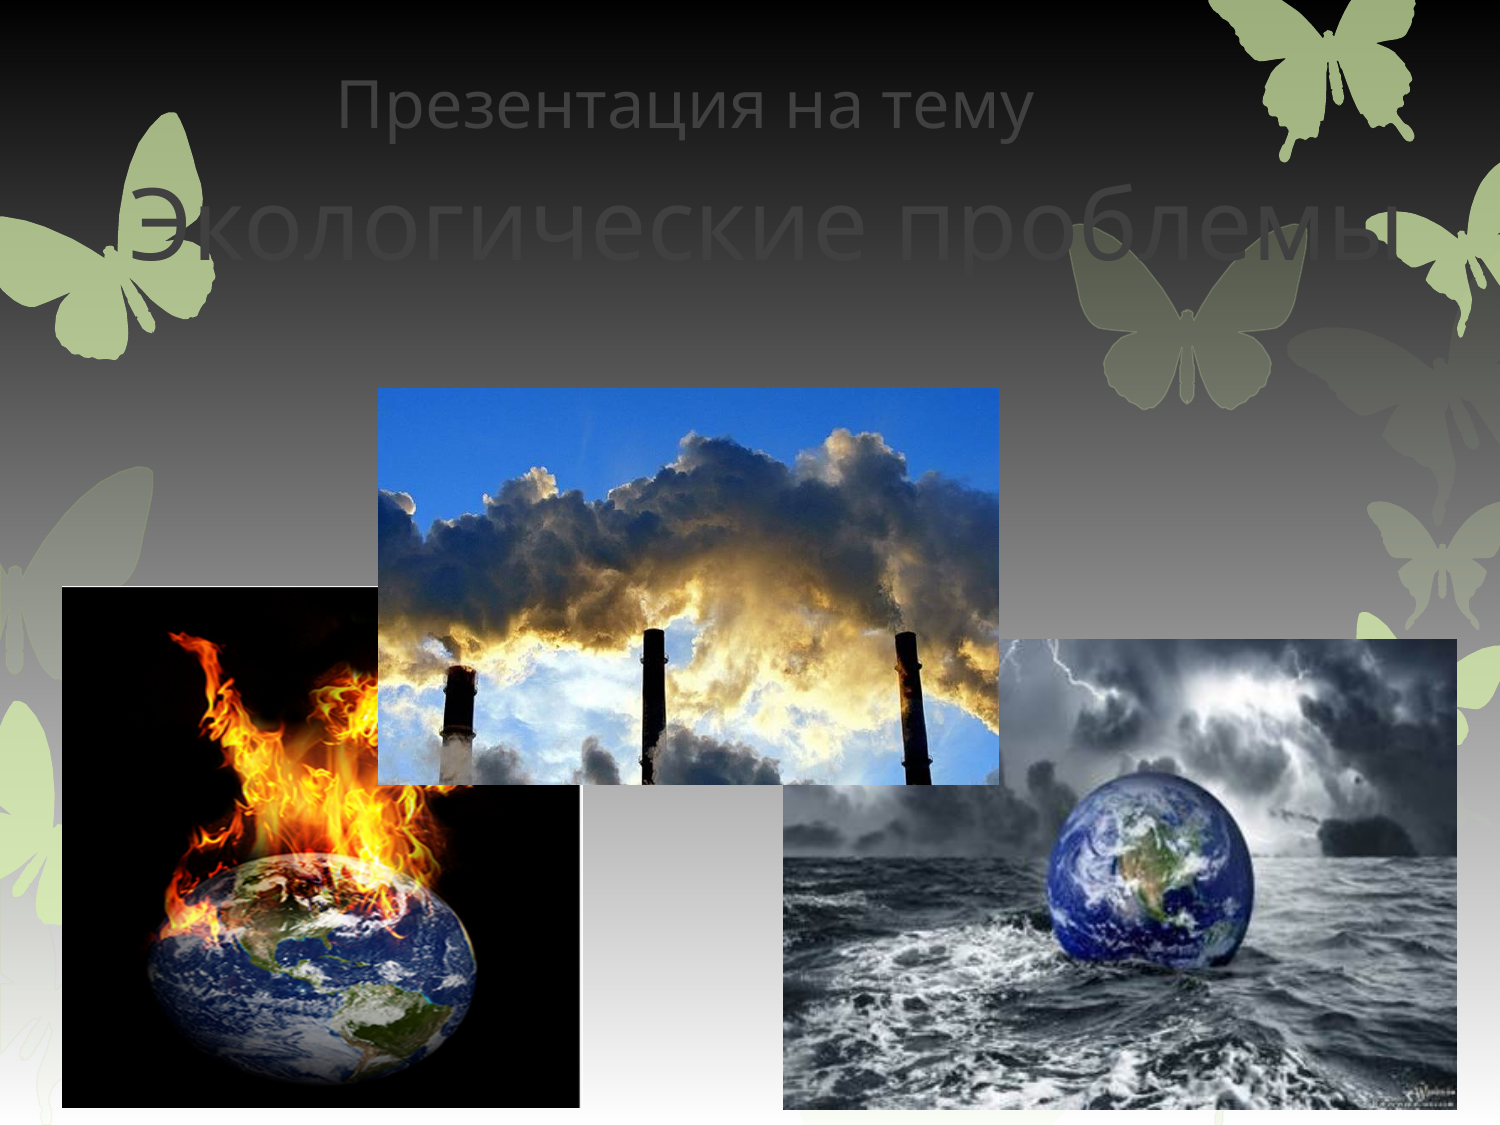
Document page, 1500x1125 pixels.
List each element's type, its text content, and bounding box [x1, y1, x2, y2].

picture [62, 388, 1457, 1110]
subtitle Экологические проблемы [70, 153, 1465, 407]
title Презентация на тему [165, 54, 1334, 153]
